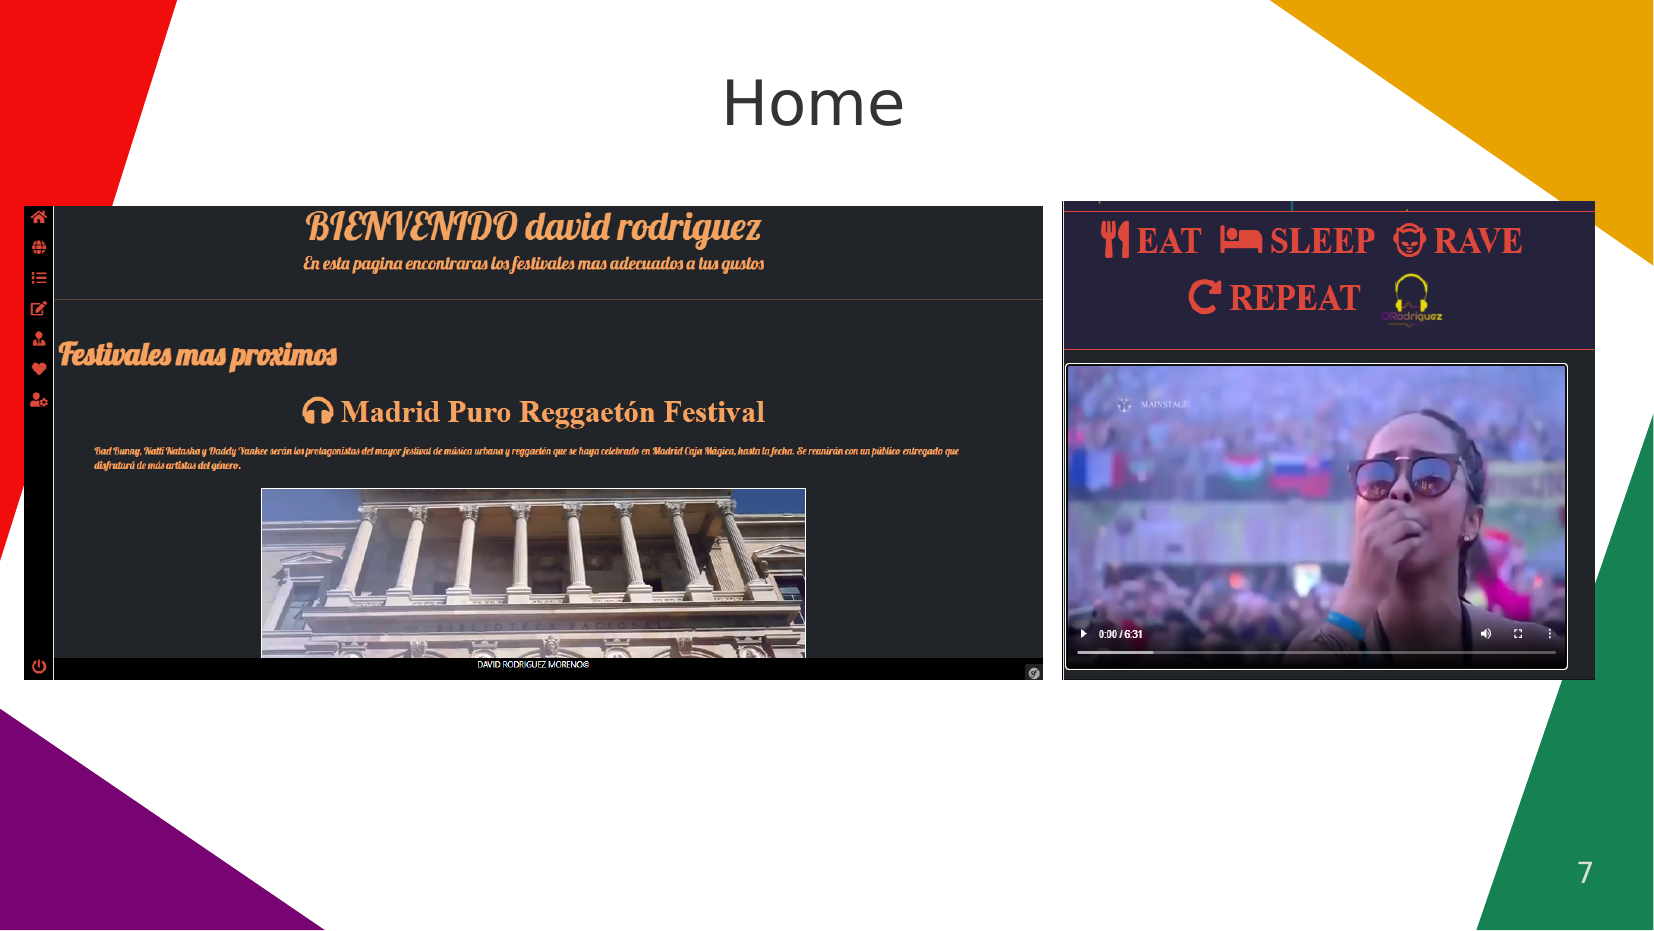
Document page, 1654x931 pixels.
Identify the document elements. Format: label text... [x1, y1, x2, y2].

picture [24, 206, 1043, 680]
title Home [105, 29, 1523, 178]
picture [1062, 201, 1595, 680]
